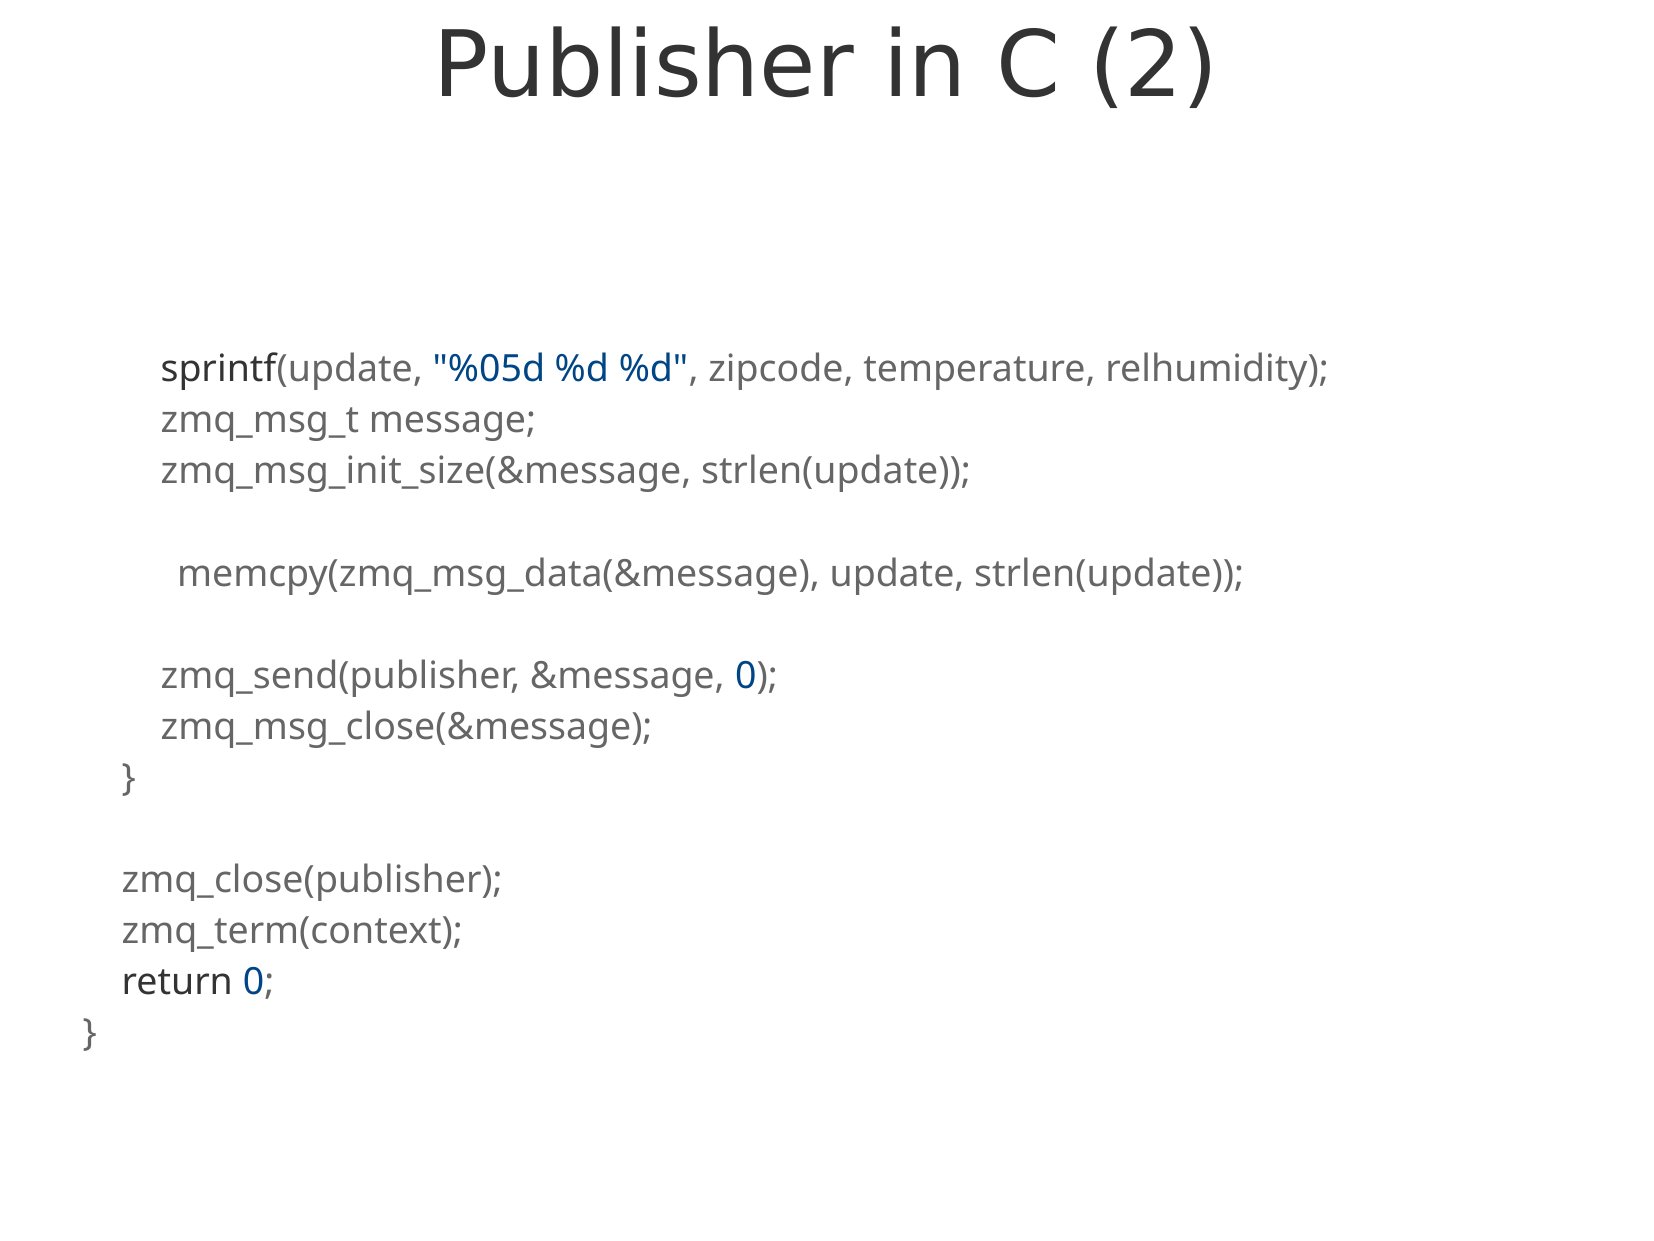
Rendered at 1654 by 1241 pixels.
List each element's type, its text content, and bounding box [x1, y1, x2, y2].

title Publisher in C (2) [82, 0, 1571, 168]
subtitle sprintf(update, "%05d %d %d", zipcode, temperature, relhumidity); zmq_msg_t message; zmq_msg_init_size(&message, strlen(update)); memcpy(zmq_msg_data(&message), update, strlen(update)); zmq_send(publisher, &message, 0); zmq_msg_close(&message); } zmq_close(publisher); zmq_term(context); return 0; } [82, 289, 1571, 1109]
